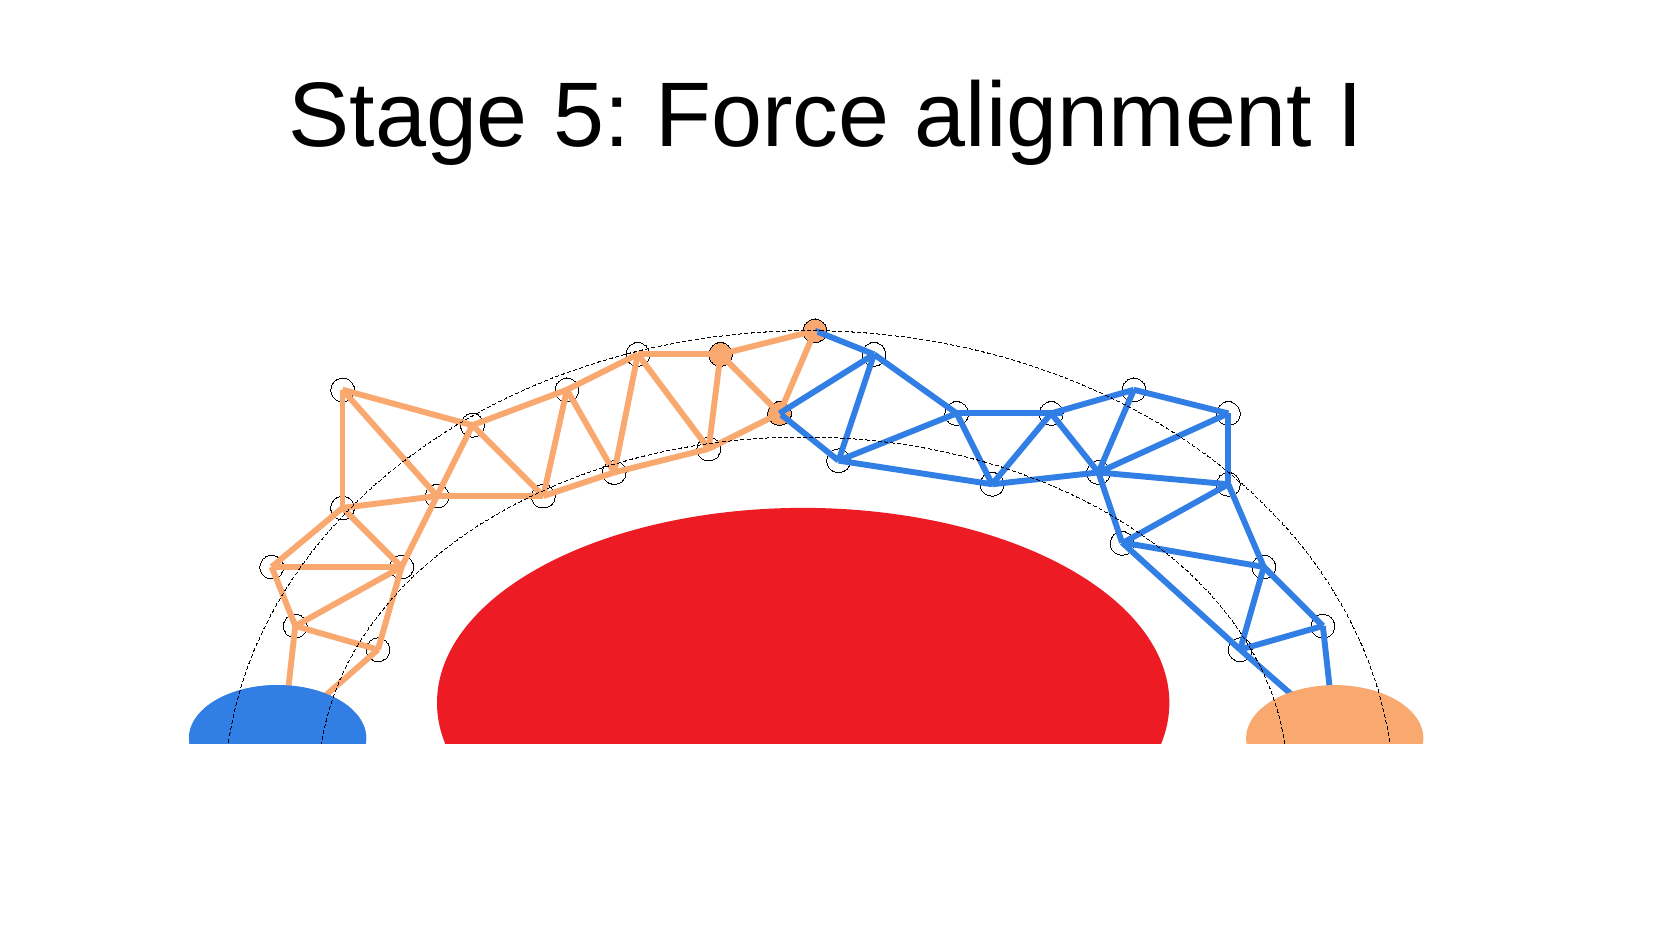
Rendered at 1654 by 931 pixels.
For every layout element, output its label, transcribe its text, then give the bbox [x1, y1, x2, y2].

text_box [864, 342, 886, 358]
text_box [709, 342, 731, 351]
text_box [283, 616, 292, 637]
text_box [1313, 631, 1321, 638]
text_box [874, 361, 881, 367]
text_box [368, 637, 378, 645]
text_box [1252, 569, 1259, 577]
text_box [771, 418, 786, 426]
text_box [1228, 645, 1246, 662]
text_box [460, 426, 467, 434]
text_box [572, 388, 579, 398]
text_box [1122, 531, 1130, 538]
text_box [774, 401, 781, 407]
text_box [1218, 401, 1241, 425]
text_box [1039, 401, 1062, 410]
text_box [832, 448, 839, 454]
text_box [82, 507, 1630, 931]
text_box [1217, 472, 1225, 480]
text_box [259, 555, 278, 579]
text_box [602, 465, 609, 473]
text_box [786, 410, 792, 417]
text_box [471, 431, 478, 438]
text_box [625, 342, 650, 356]
text_box [372, 640, 390, 662]
text_box [826, 456, 850, 473]
text_box [1220, 489, 1230, 497]
text_box [1087, 476, 1099, 485]
text_box [1047, 420, 1055, 426]
text_box [962, 416, 969, 422]
text_box [1231, 472, 1241, 494]
text_box [345, 496, 354, 504]
text_box [295, 614, 303, 621]
text_box [698, 447, 721, 461]
text_box [947, 418, 959, 426]
text_box [709, 357, 717, 366]
text_box [277, 570, 284, 577]
text_box [402, 558, 414, 579]
text_box [555, 377, 575, 390]
text_box [435, 499, 449, 508]
text_box [330, 496, 340, 512]
text_box [330, 378, 355, 402]
text_box [298, 631, 305, 638]
text_box [396, 555, 403, 561]
text_box [1263, 555, 1276, 572]
title Stage 5: Force alignment I [82, 37, 1571, 193]
text_box [980, 486, 1004, 497]
text_box [462, 413, 482, 421]
text_box [1318, 614, 1335, 637]
text_box [1133, 394, 1144, 402]
text_box [604, 473, 626, 485]
text_box [767, 408, 773, 415]
text_box [949, 401, 969, 410]
text_box [803, 318, 827, 331]
text_box [531, 496, 556, 508]
text_box [336, 513, 348, 520]
text_box [1122, 377, 1146, 389]
text_box [814, 336, 825, 343]
text_box [1110, 533, 1129, 556]
